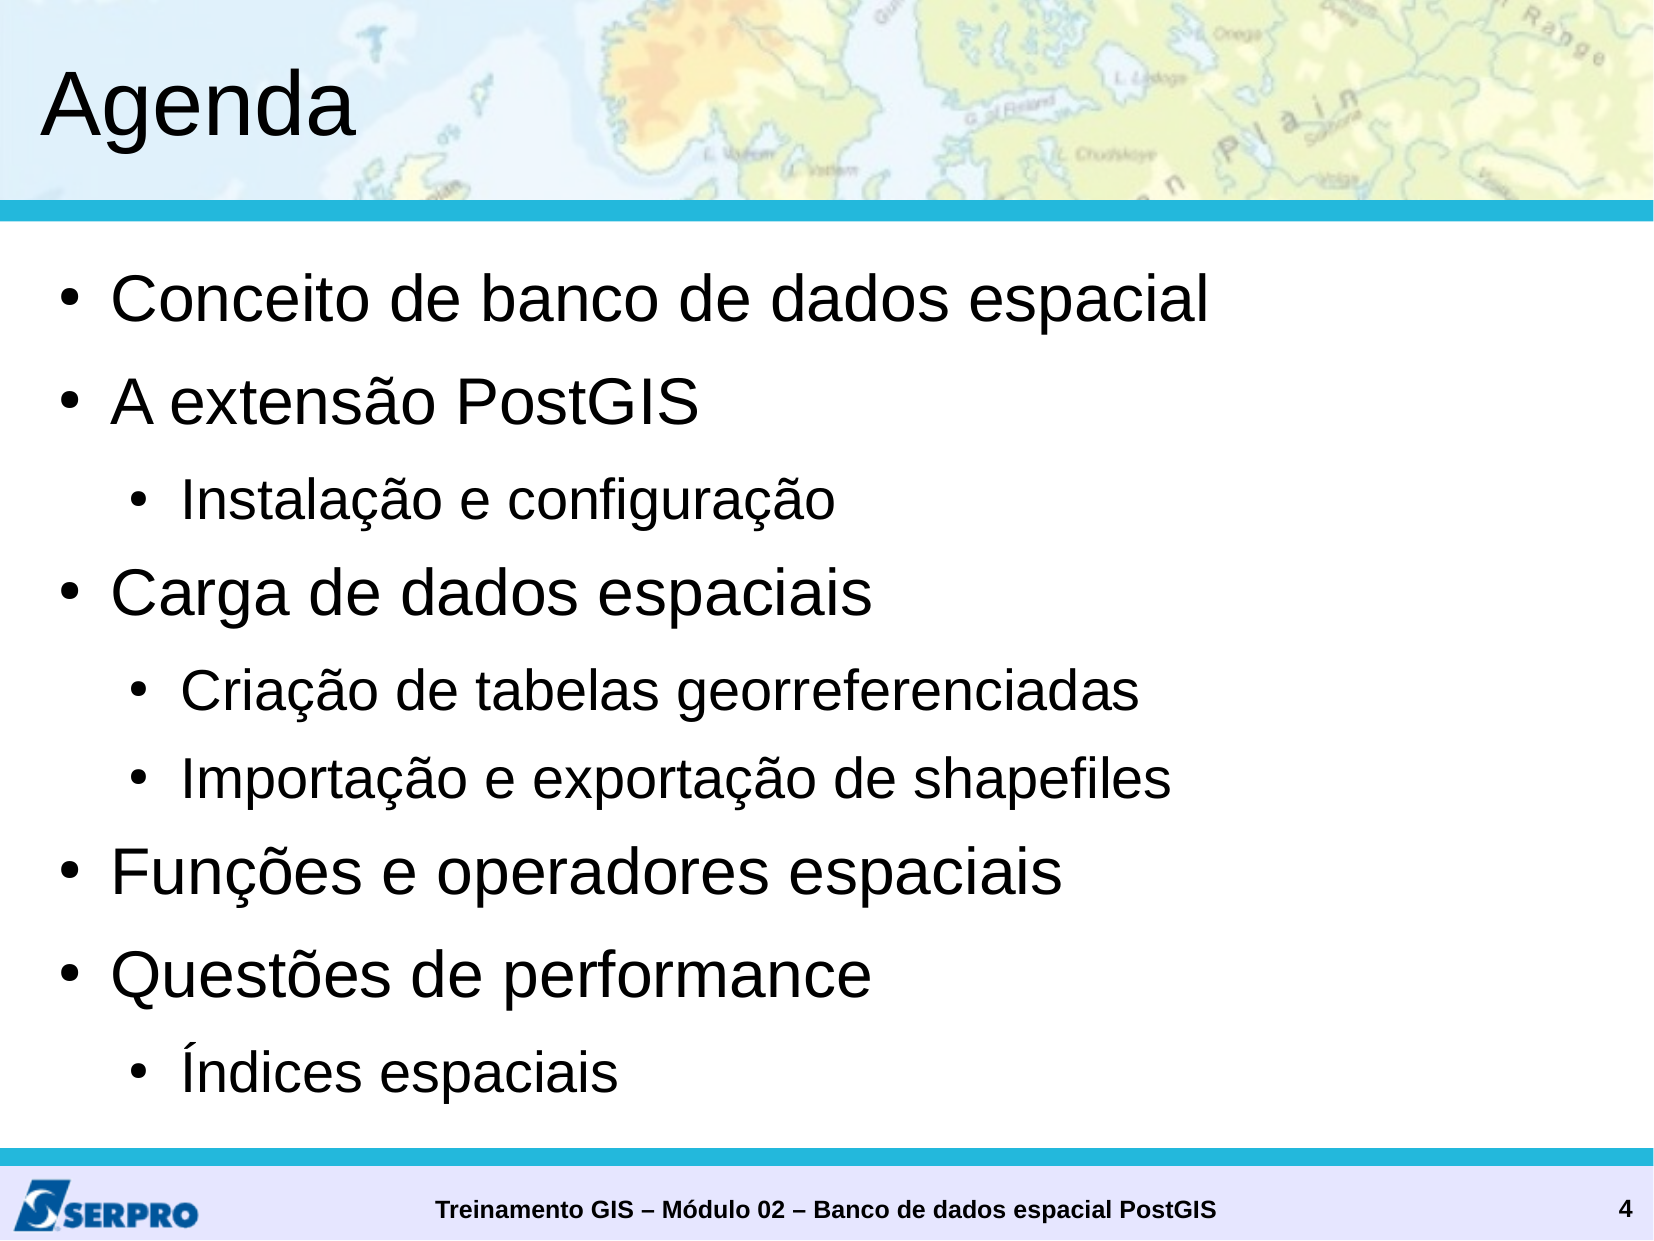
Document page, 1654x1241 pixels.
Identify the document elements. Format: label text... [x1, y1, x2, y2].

list Conceito de banco de dados espacial A extensão PostGIS Instalação e configuração Carga de dados espaciais Criação de tabelas georreferenciadas Importação e exportação de shapefiles Funções e operadores espaciais Questões de performance Índices espaciais [40, 261, 1616, 1109]
picture [10, 1177, 201, 1235]
title Agenda [40, 49, 1614, 159]
